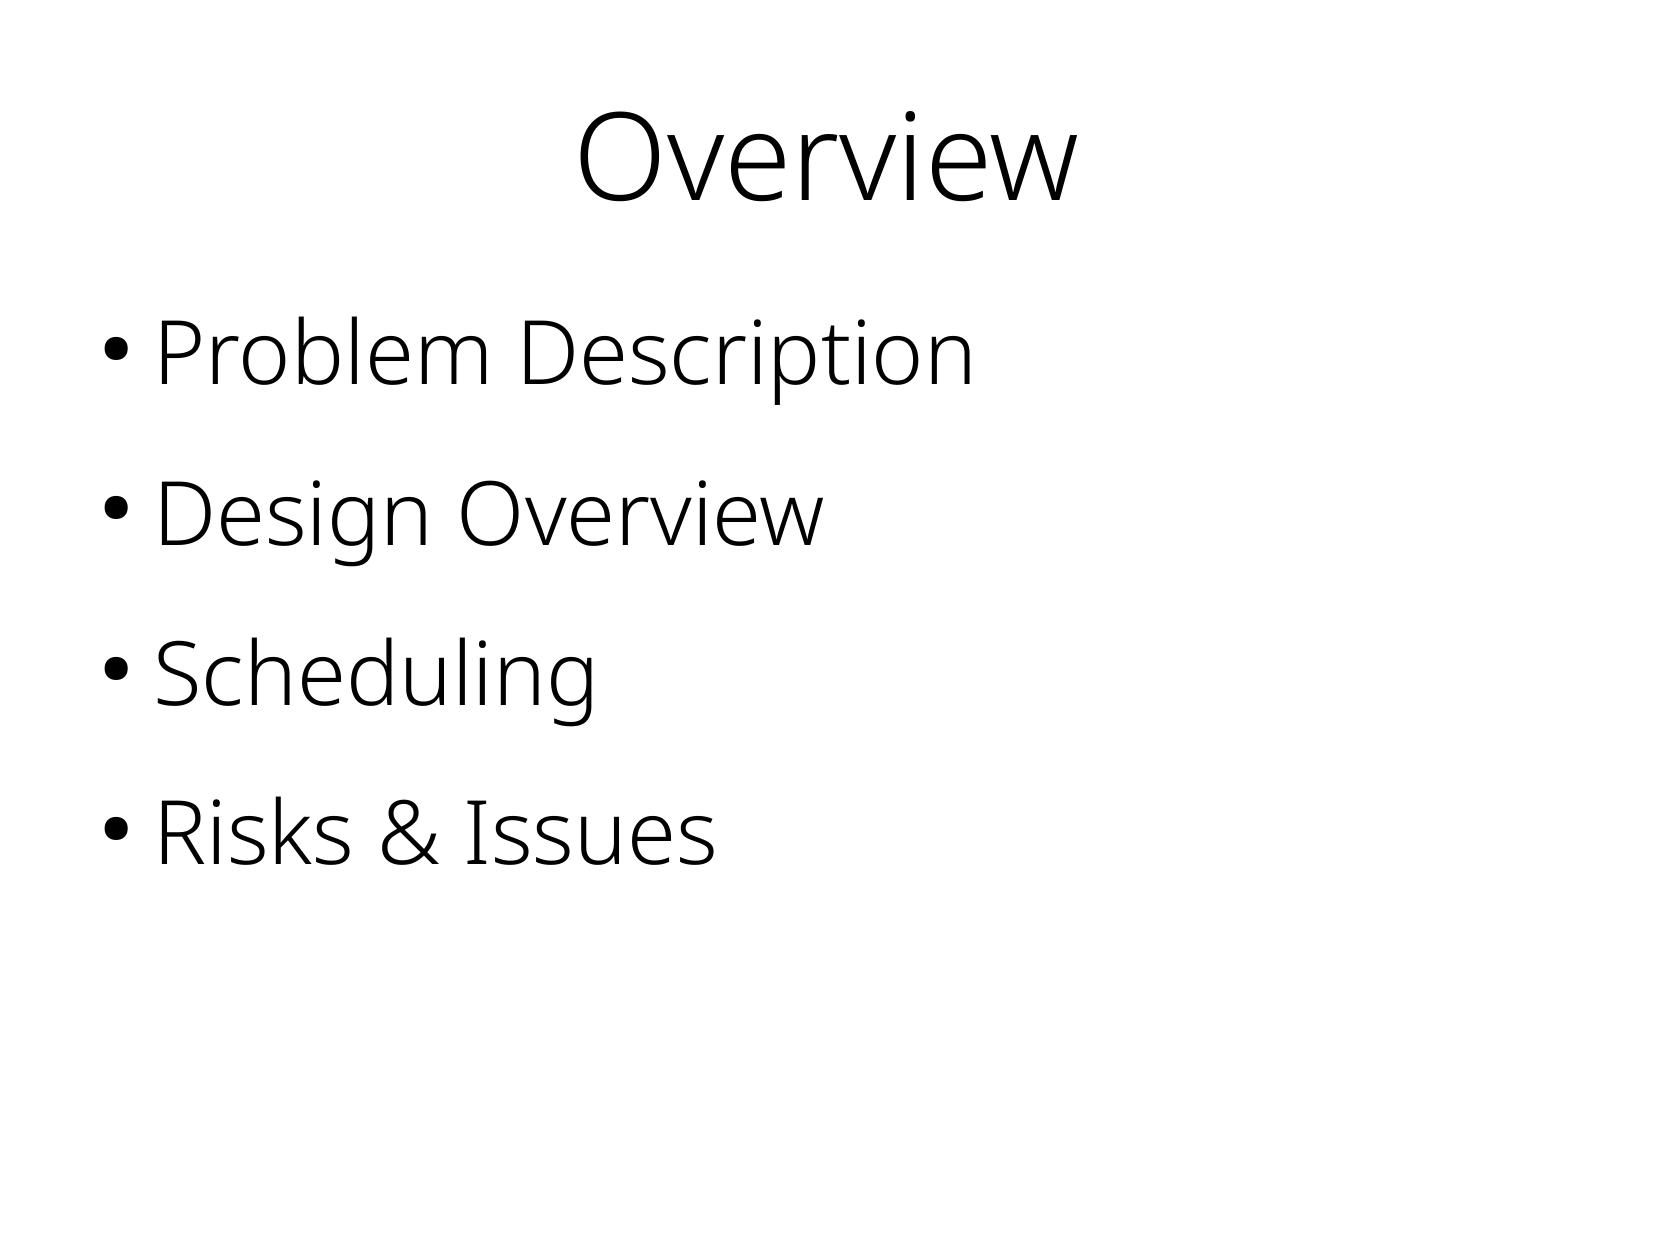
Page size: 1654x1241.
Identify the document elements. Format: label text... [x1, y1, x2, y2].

title Overview [82, 49, 1571, 257]
list Problem Description Design Overview Scheduling Risks & Issues [82, 290, 1571, 1010]
